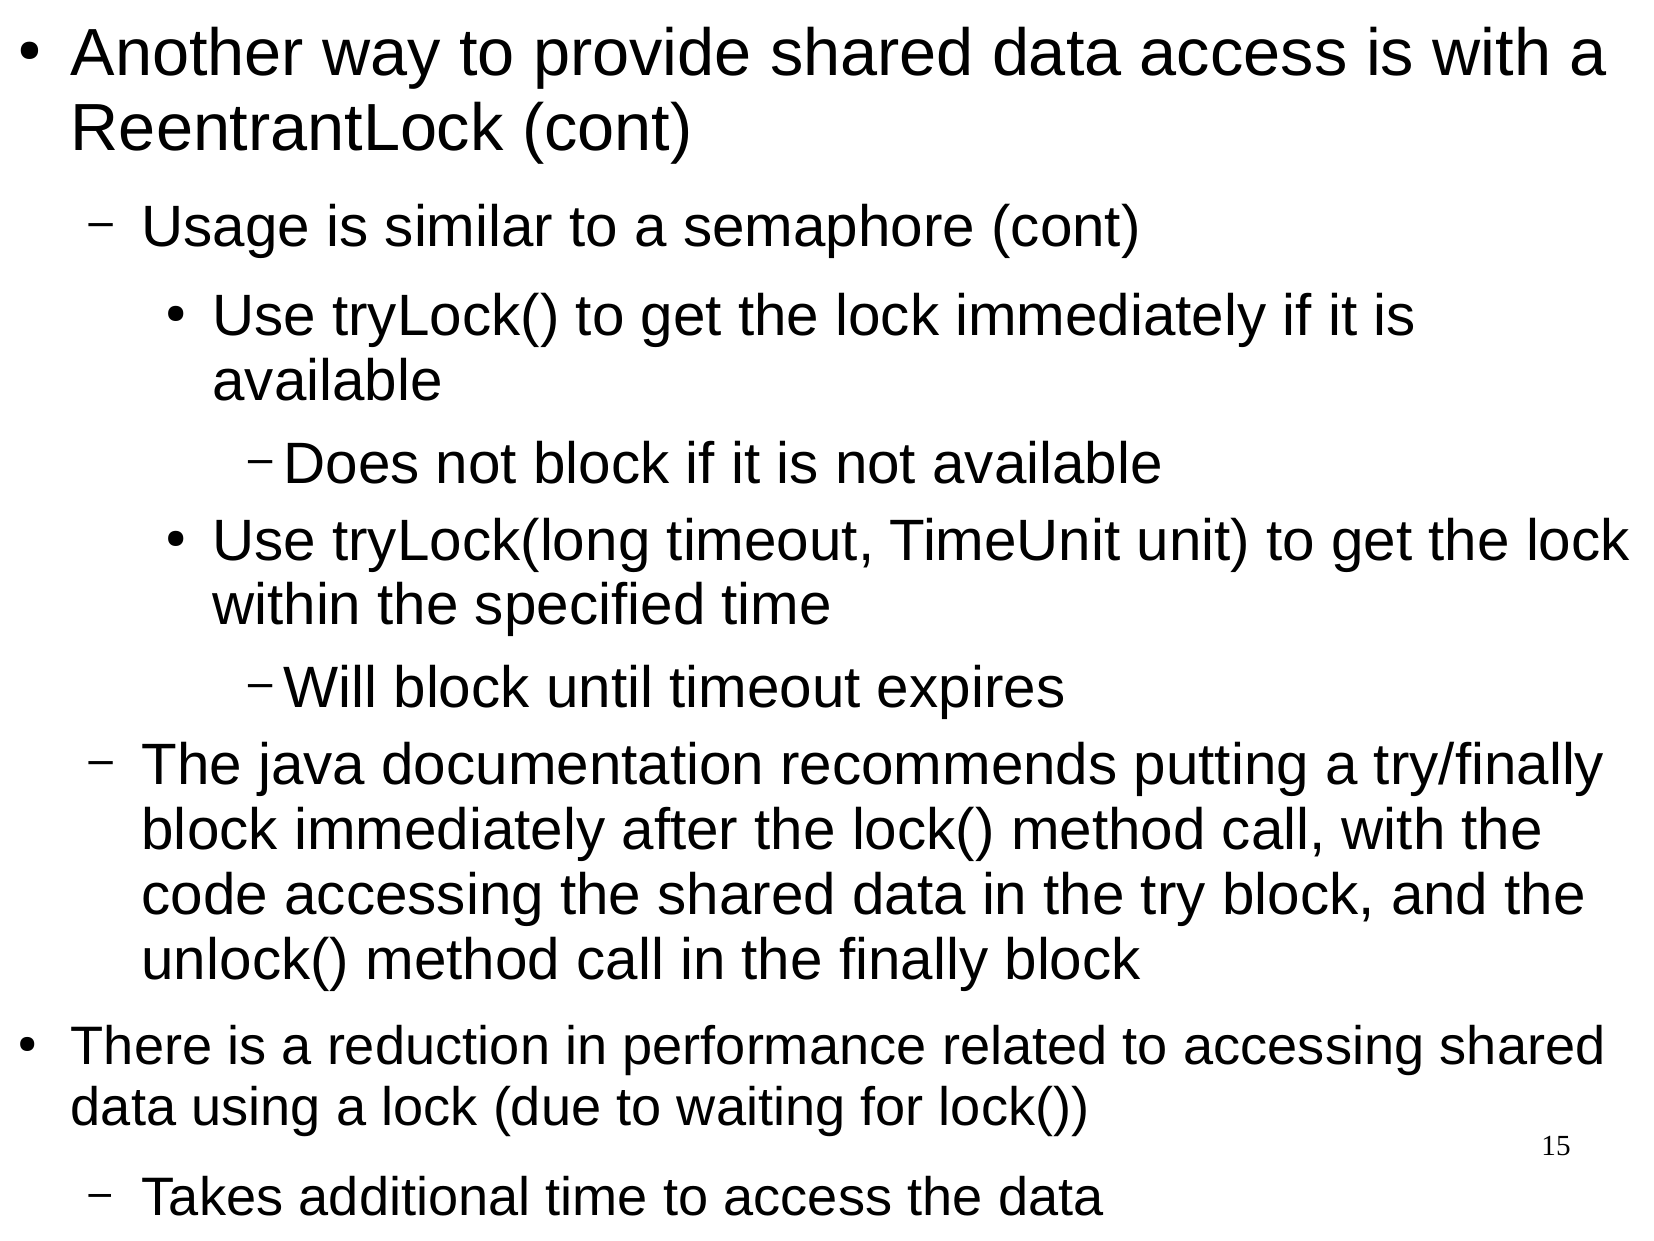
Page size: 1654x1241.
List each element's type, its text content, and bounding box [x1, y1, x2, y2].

list Another way to provide shared data access is with a ReentrantLock (cont) Usage is similar to a semaphore (cont) Use tryLock() to get the lock immediately if it is available Does not block if it is not available Use tryLock(long timeout, TimeUnit unit) to get the lock within the specified time Will block until timeout expires The java documentation recommends putting a try/finally block immediately after the lock() method call, with the code accessing the shared data in the try block, and the unlock() method call in the finally block There is a reduction in performance related to accessing shared data using a lock (due to waiting for lock()) Takes additional time to access the data [0, 15, 1654, 1239]
